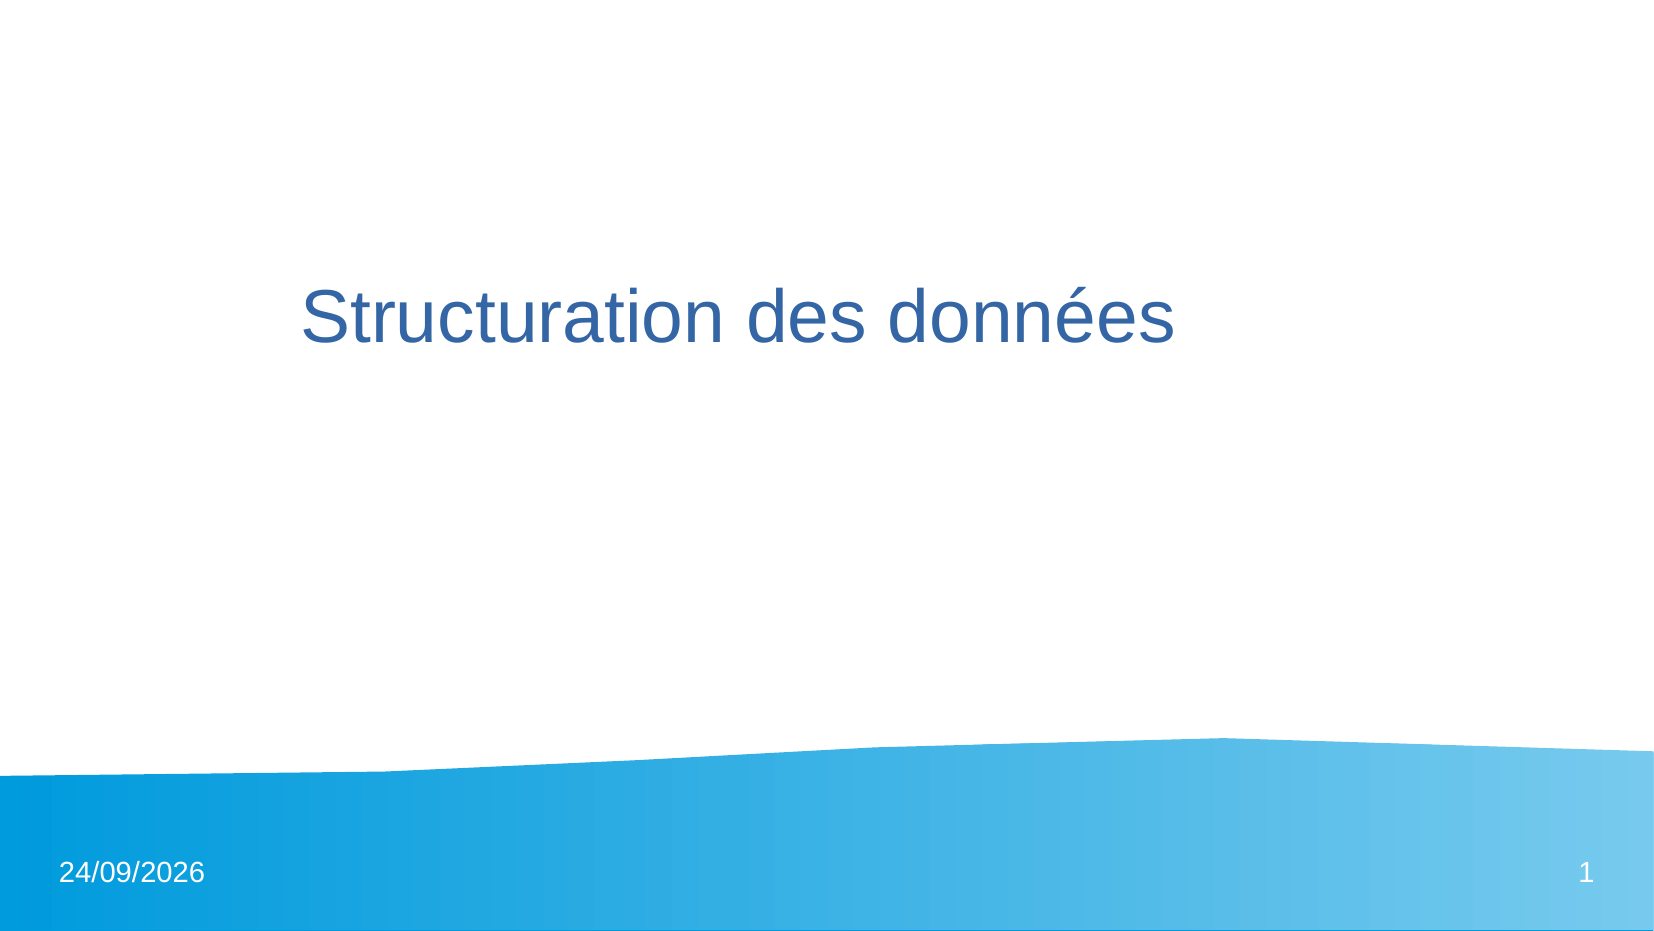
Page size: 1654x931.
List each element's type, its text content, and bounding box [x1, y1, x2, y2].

title Structuration des données [0, 243, 1477, 465]
